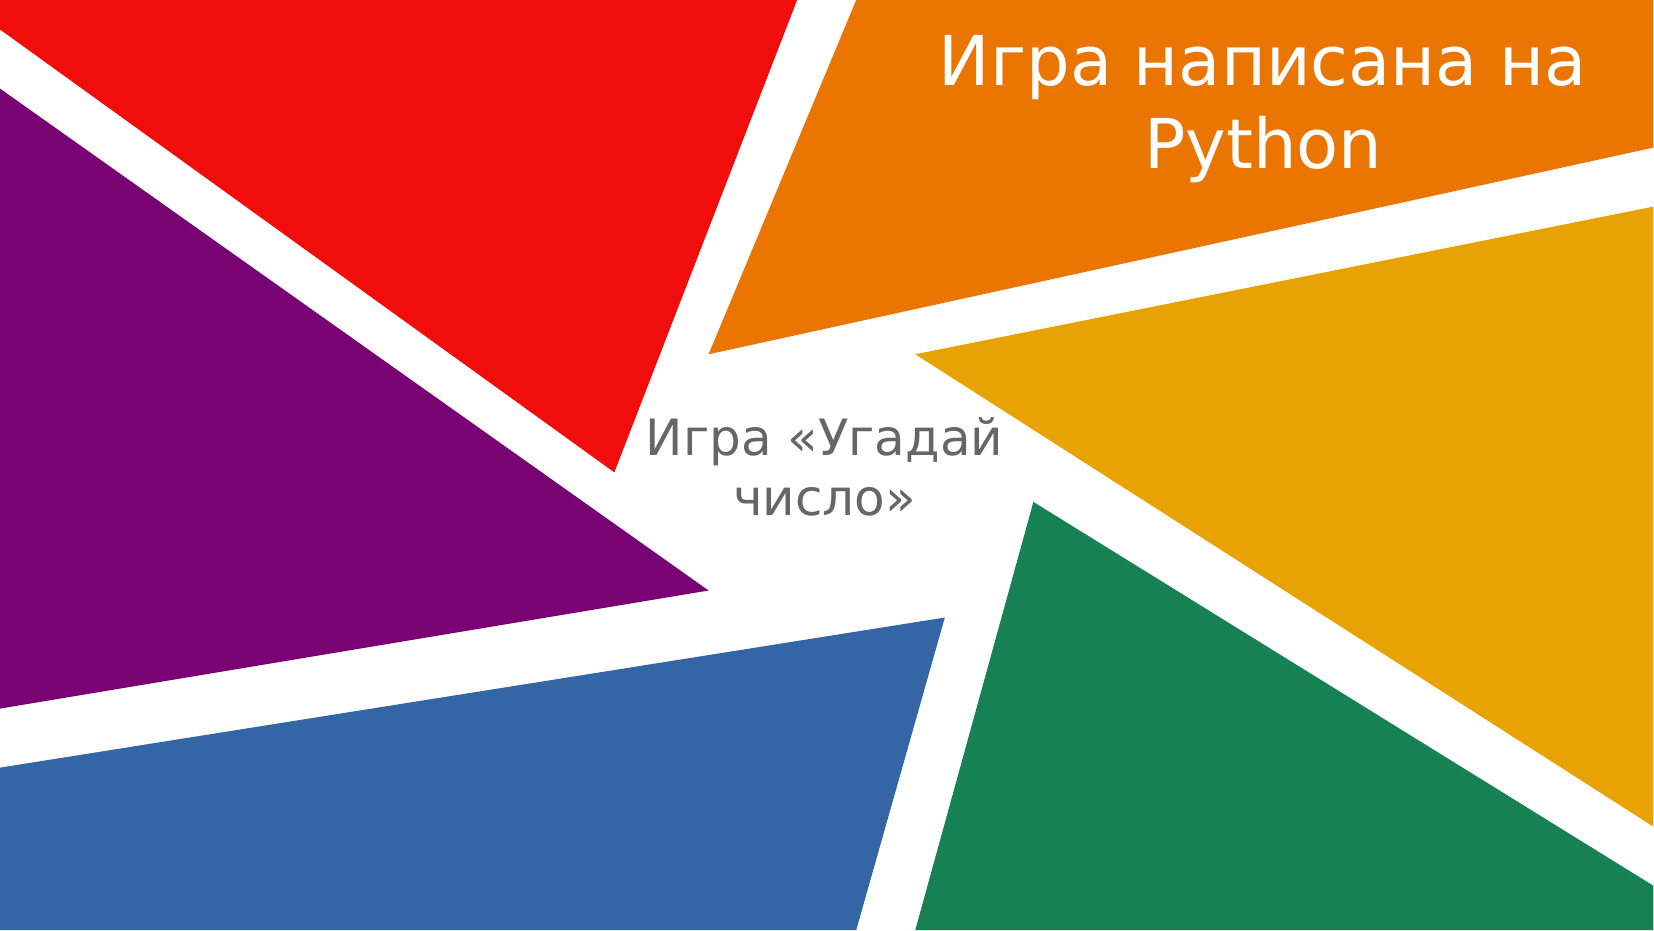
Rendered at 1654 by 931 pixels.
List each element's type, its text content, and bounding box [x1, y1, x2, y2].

title Игра написана на Python [931, 17, 1595, 178]
subtitle Игра «Угадай число» [614, 313, 1035, 618]
